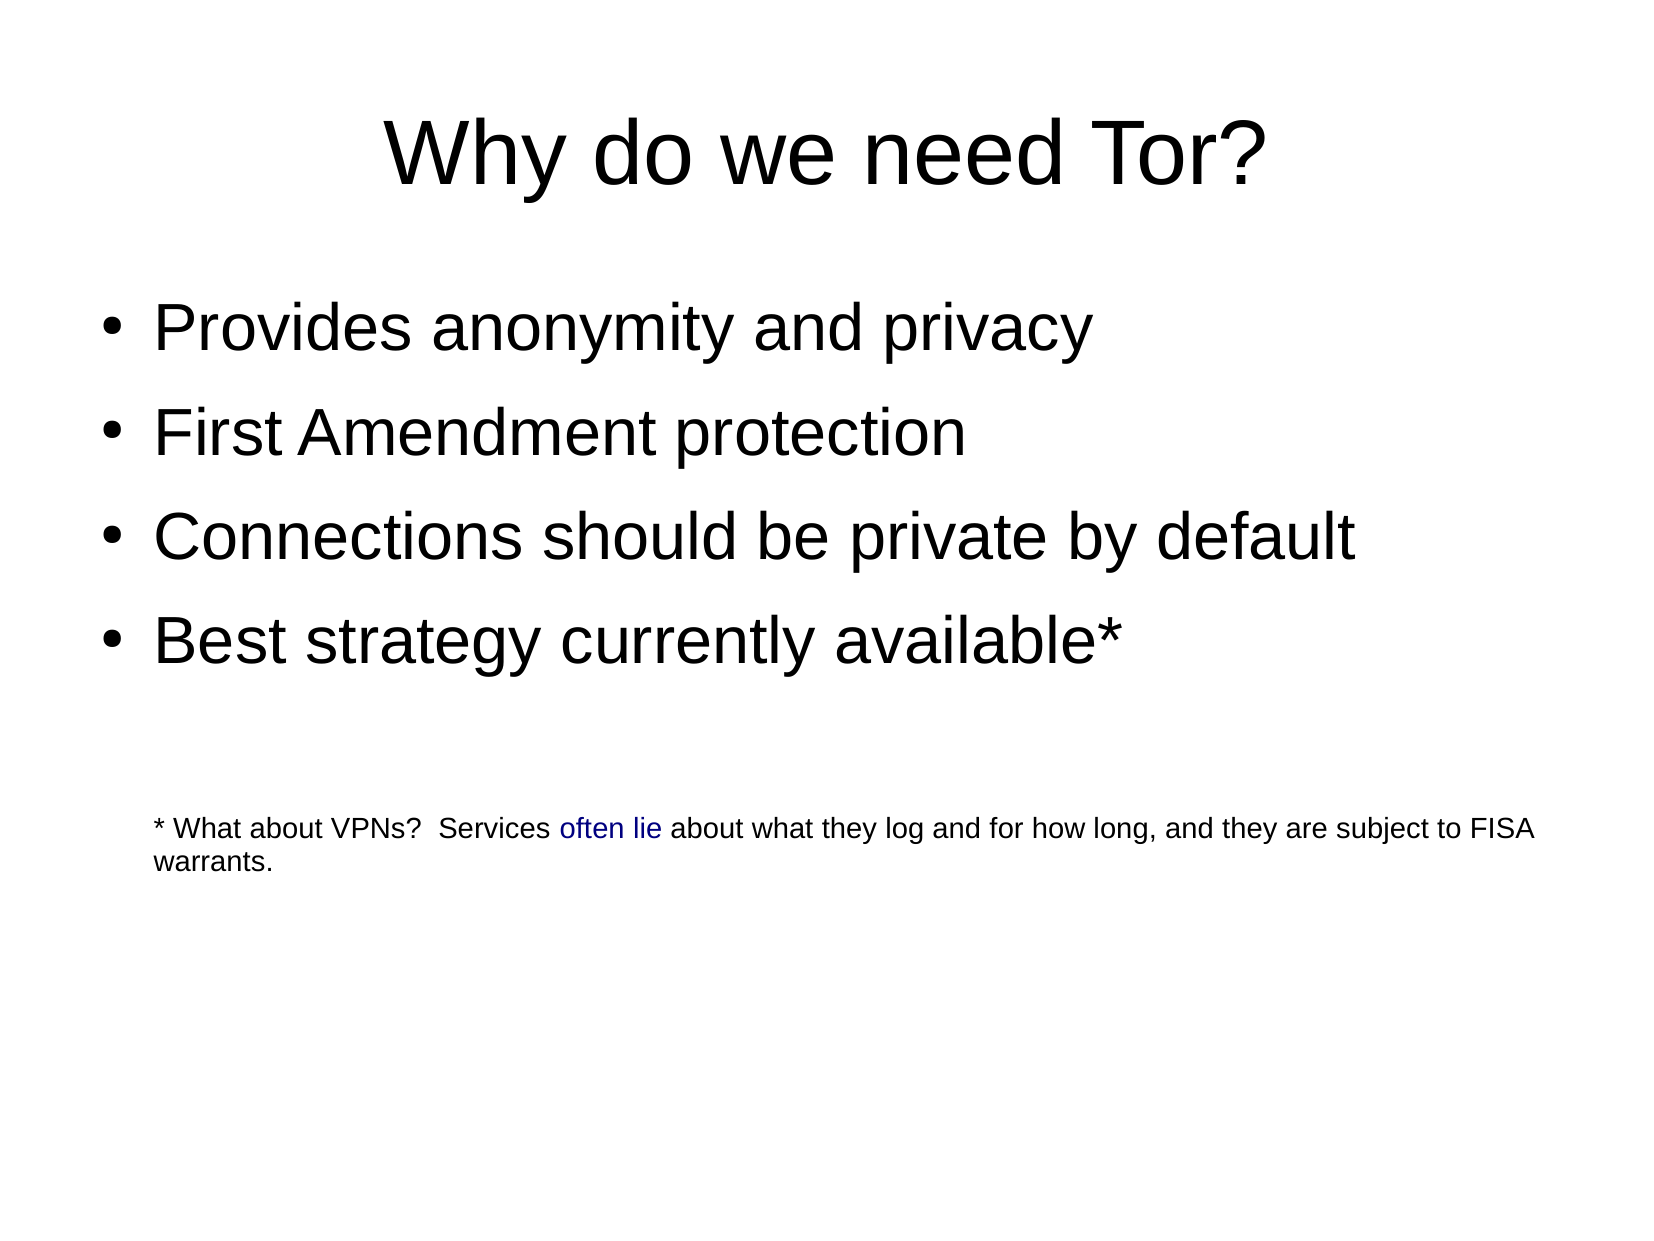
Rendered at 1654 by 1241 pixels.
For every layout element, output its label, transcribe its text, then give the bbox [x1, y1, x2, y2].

title Why do we need Tor? [82, 49, 1571, 257]
list Provides anonymity and privacy First Amendment protection Connections should be private by default Best strategy currently available* * What about VPNs? Services often lie about what they log and for how long, and they are subject to FISA warrants. [82, 290, 1571, 1010]
